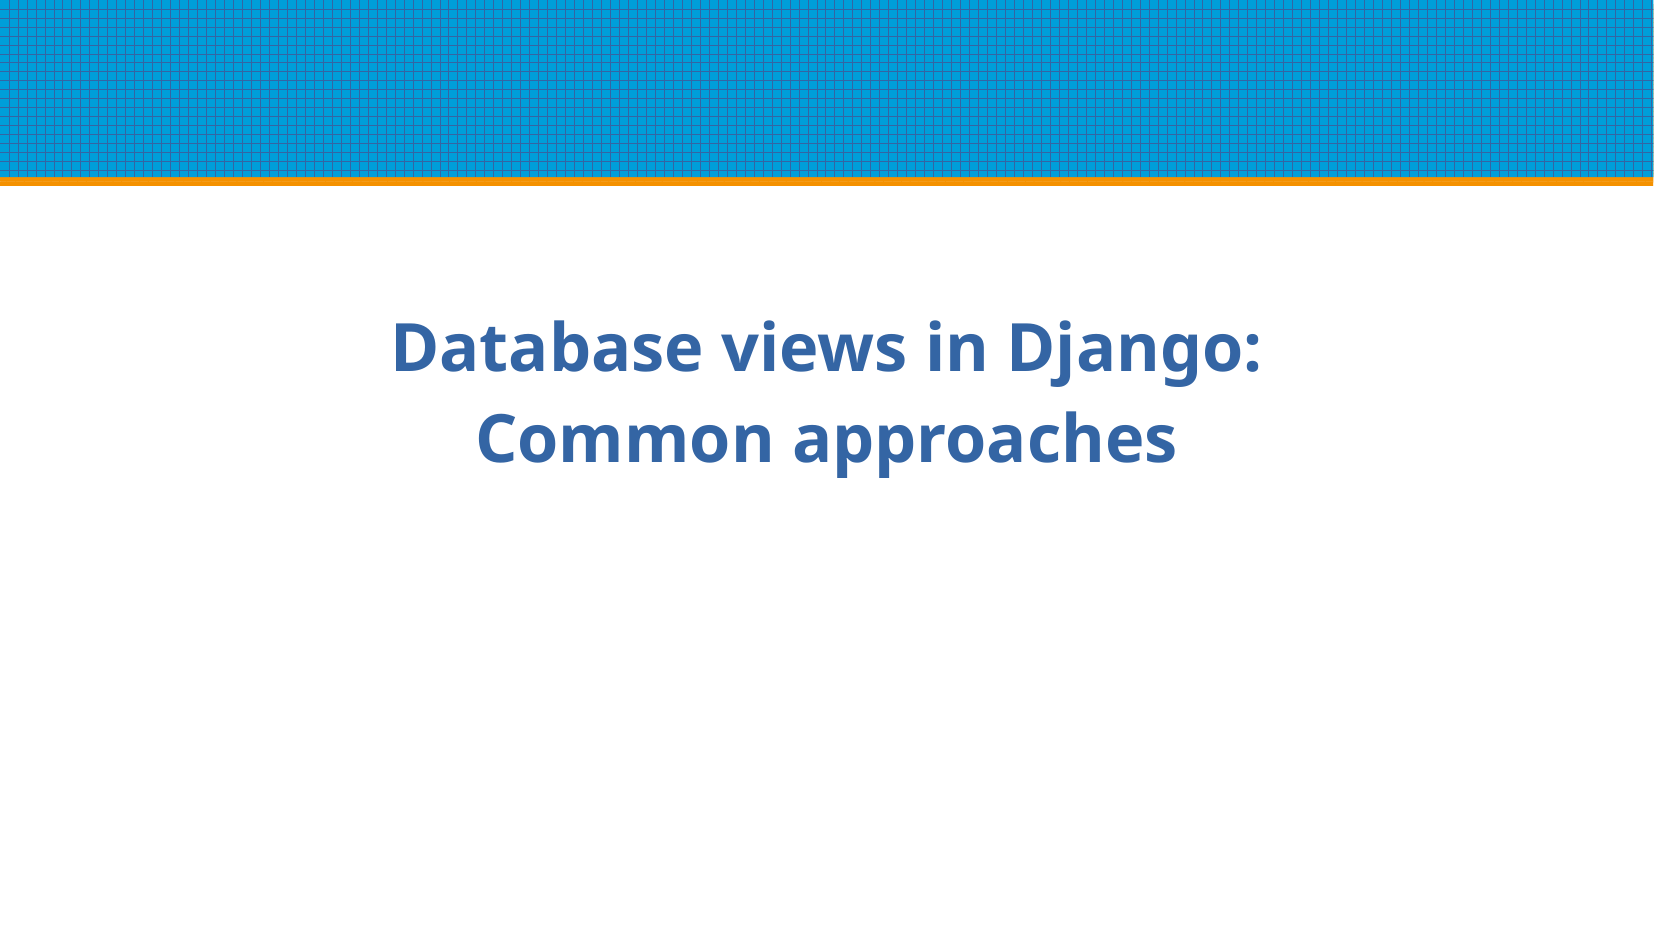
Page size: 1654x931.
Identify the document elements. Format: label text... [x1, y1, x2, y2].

subtitle Database views in Django: Common approaches [82, 14, 1571, 768]
